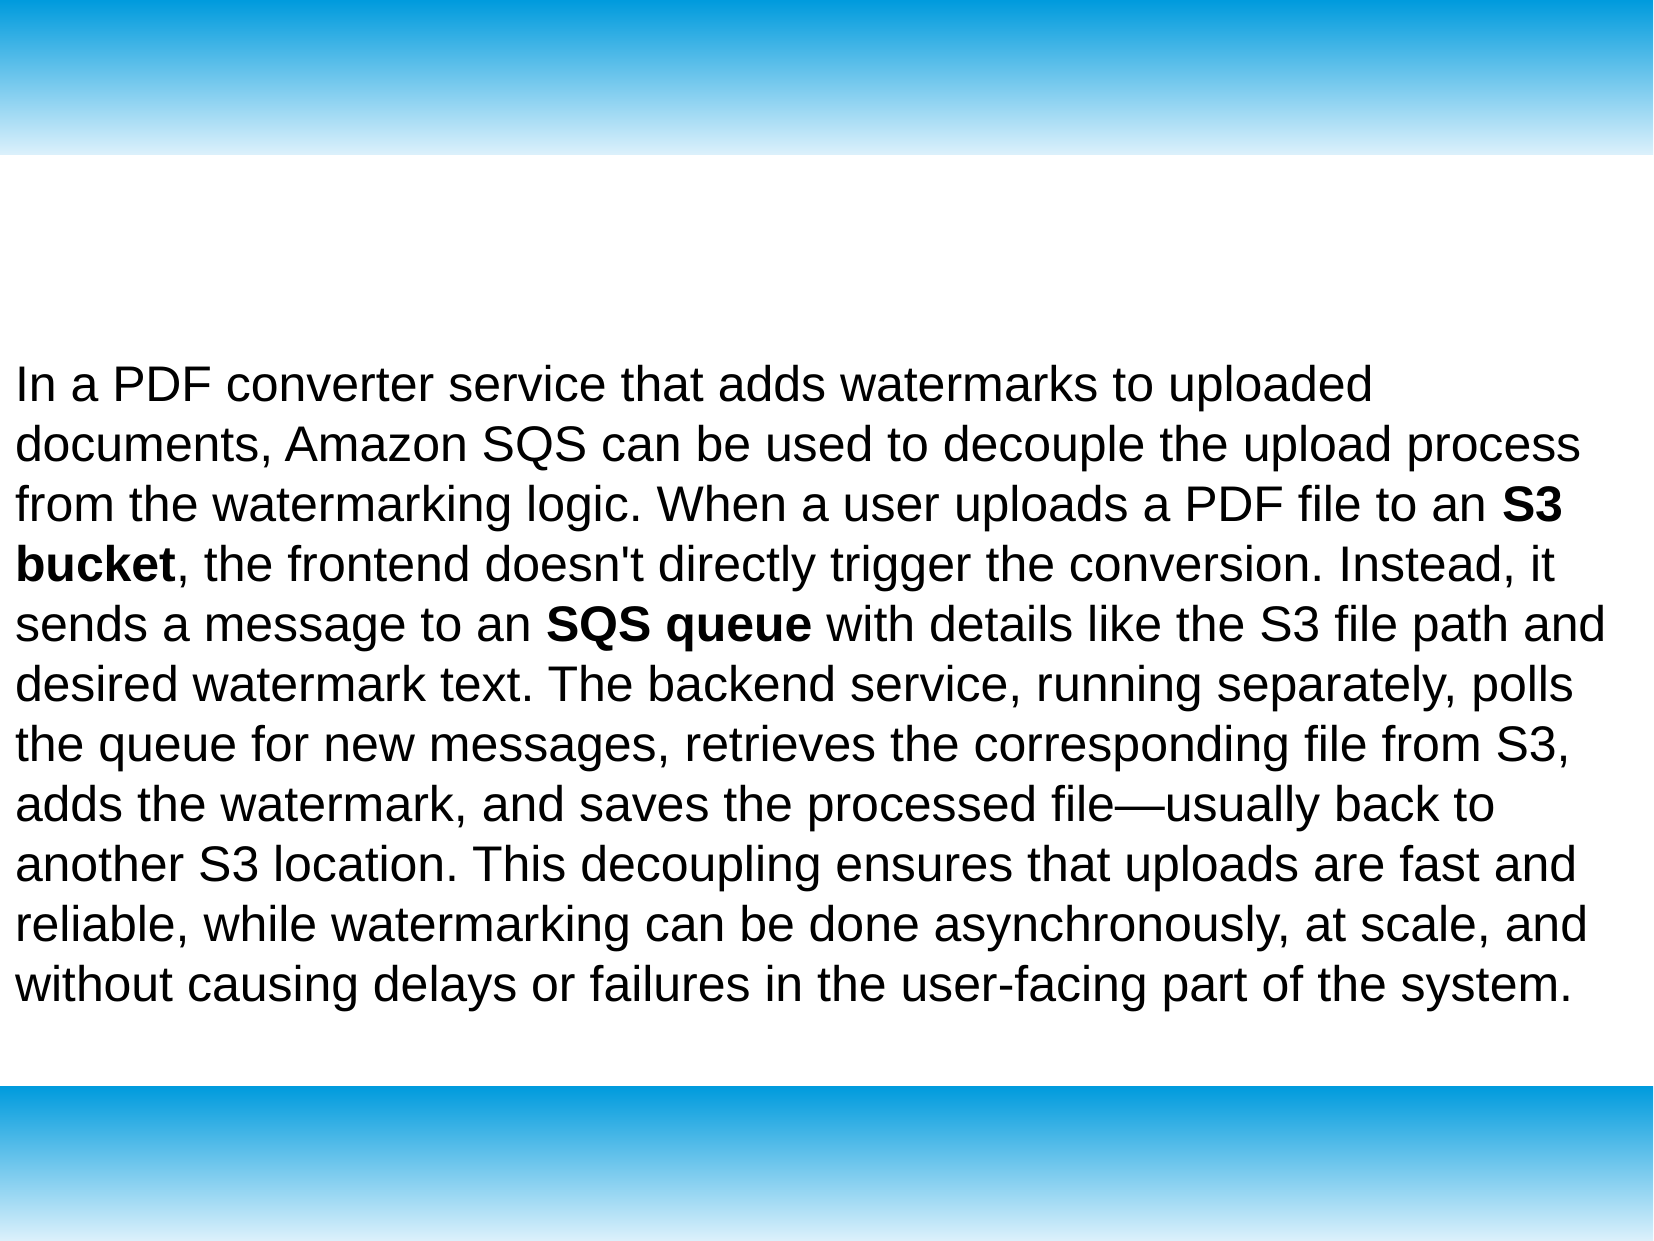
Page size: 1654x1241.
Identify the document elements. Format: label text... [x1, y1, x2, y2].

text_box In a PDF converter service that adds watermarks to uploaded documents, Amazon SQS can be used to decouple the upload process from the watermarking logic. When a user uploads a PDF file to an S3 bucket, the frontend doesn't directly trigger the conversion. Instead, it sends a message to an SQS queue with details like the S3 file path and desired watermark text. The backend service, running separately, polls the queue for new messages, retrieves the corresponding file from S3, adds the watermark, and saves the processed file—usually back to another S3 location. This decoupling ensures that uploads are fast and reliable, while watermarking can be done asynchronously, at scale, and without causing delays or failures in the user-facing part of the system. [0, 343, 1627, 1019]
